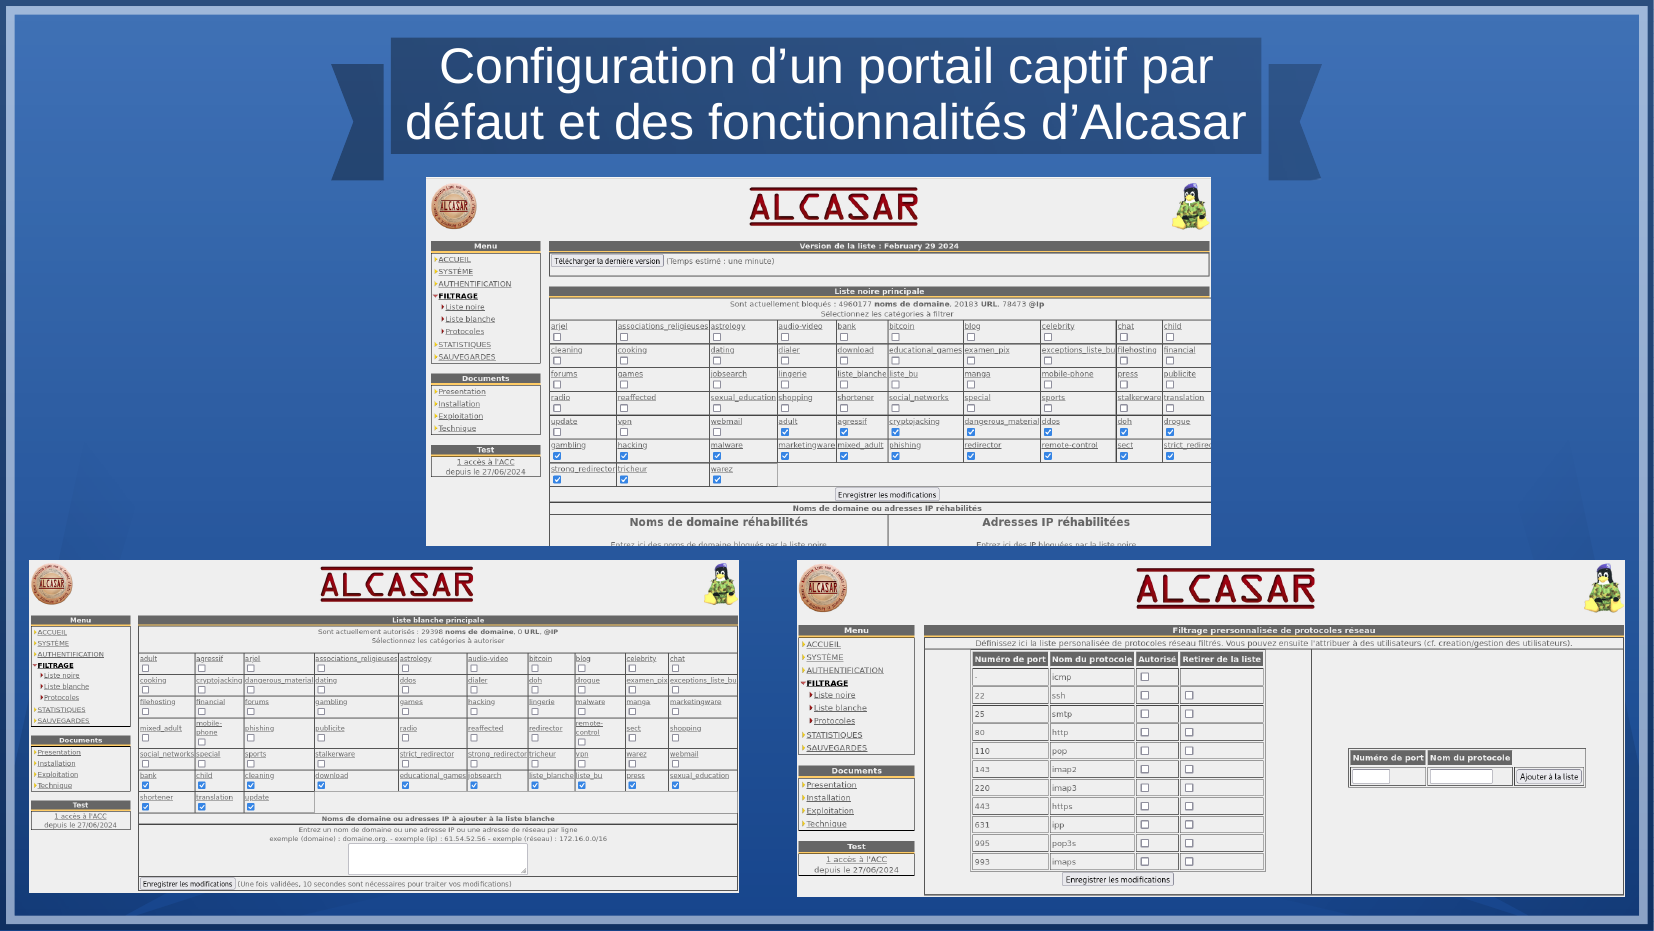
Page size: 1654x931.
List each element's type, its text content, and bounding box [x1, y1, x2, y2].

picture [426, 177, 1211, 548]
title Configuration d’un portail captif par défaut et des fonctionnalités d’Alcasar [389, 17, 1264, 172]
picture [797, 560, 1625, 897]
picture [29, 560, 739, 893]
